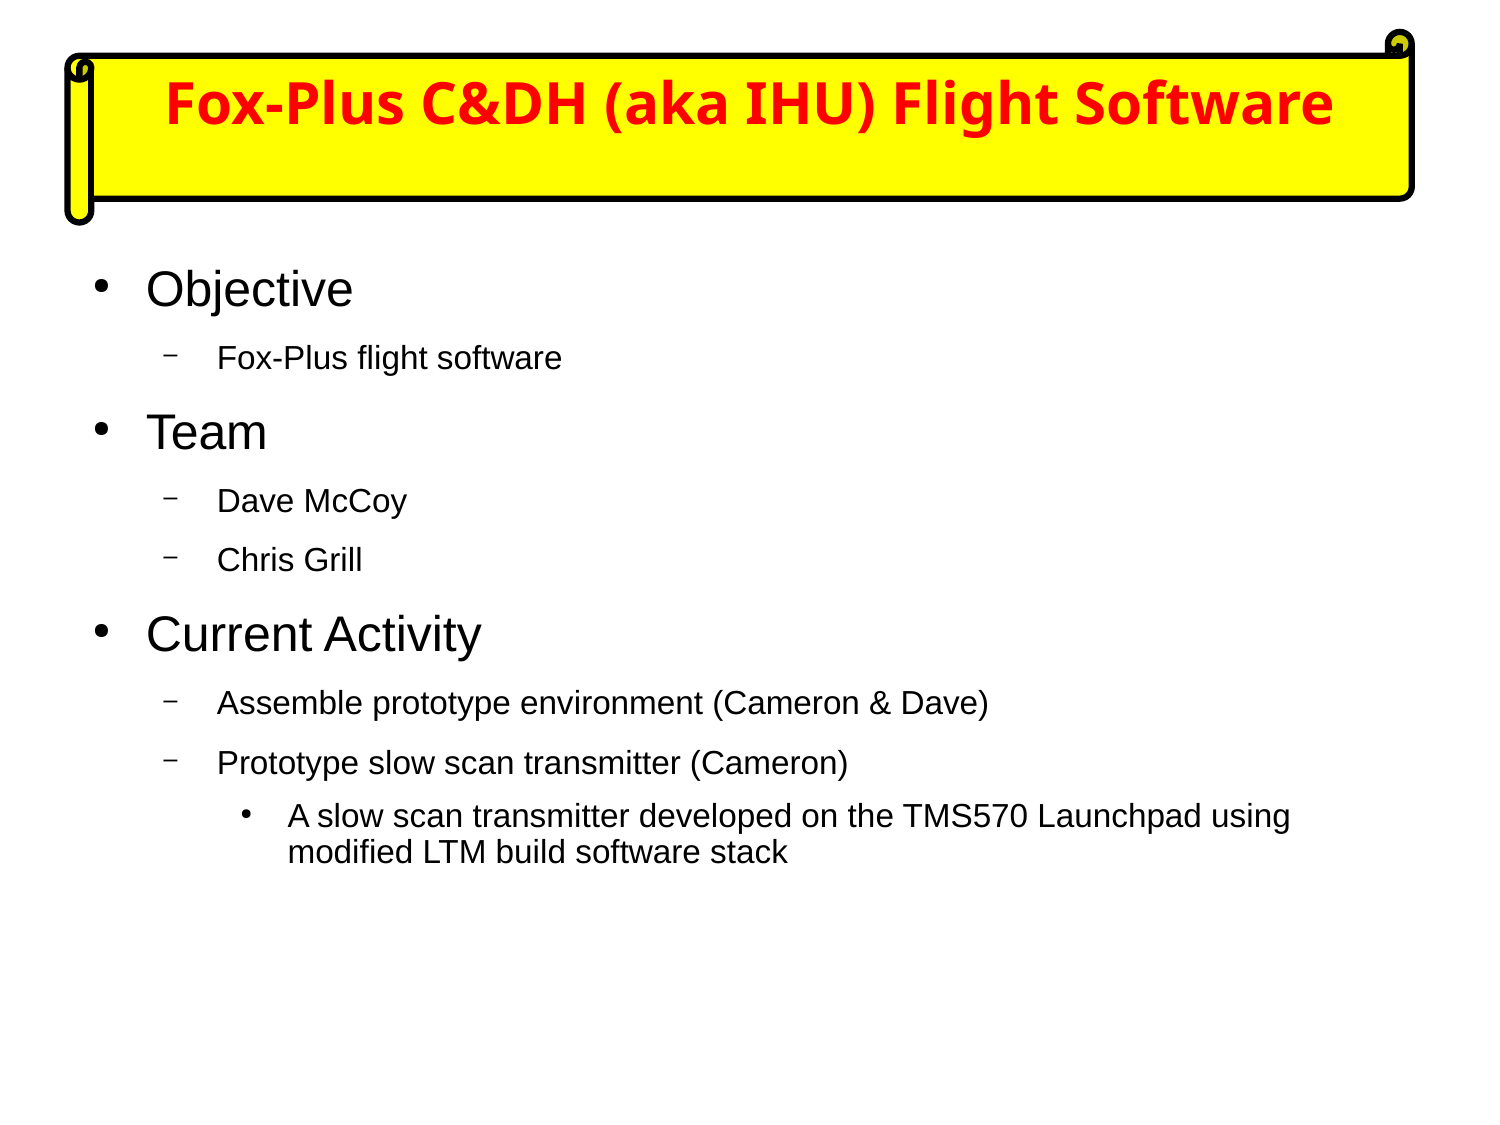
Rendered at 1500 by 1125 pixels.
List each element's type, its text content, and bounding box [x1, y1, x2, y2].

text_box Fox-Plus C&DH (aka IHU) Flight Software [0, 58, 1500, 144]
list Objective Fox-Plus flight software Team Dave McCoy Chris Grill Current Activity Assemble prototype environment (Cameron & Dave) Prototype slow scan transmitter (Cameron) A slow scan transmitter developed on the TMS570 Launchpad using modified LTM build software stack [75, 263, 1426, 916]
text_box [67, 144, 1412, 223]
text_box [72, 31, 1412, 58]
